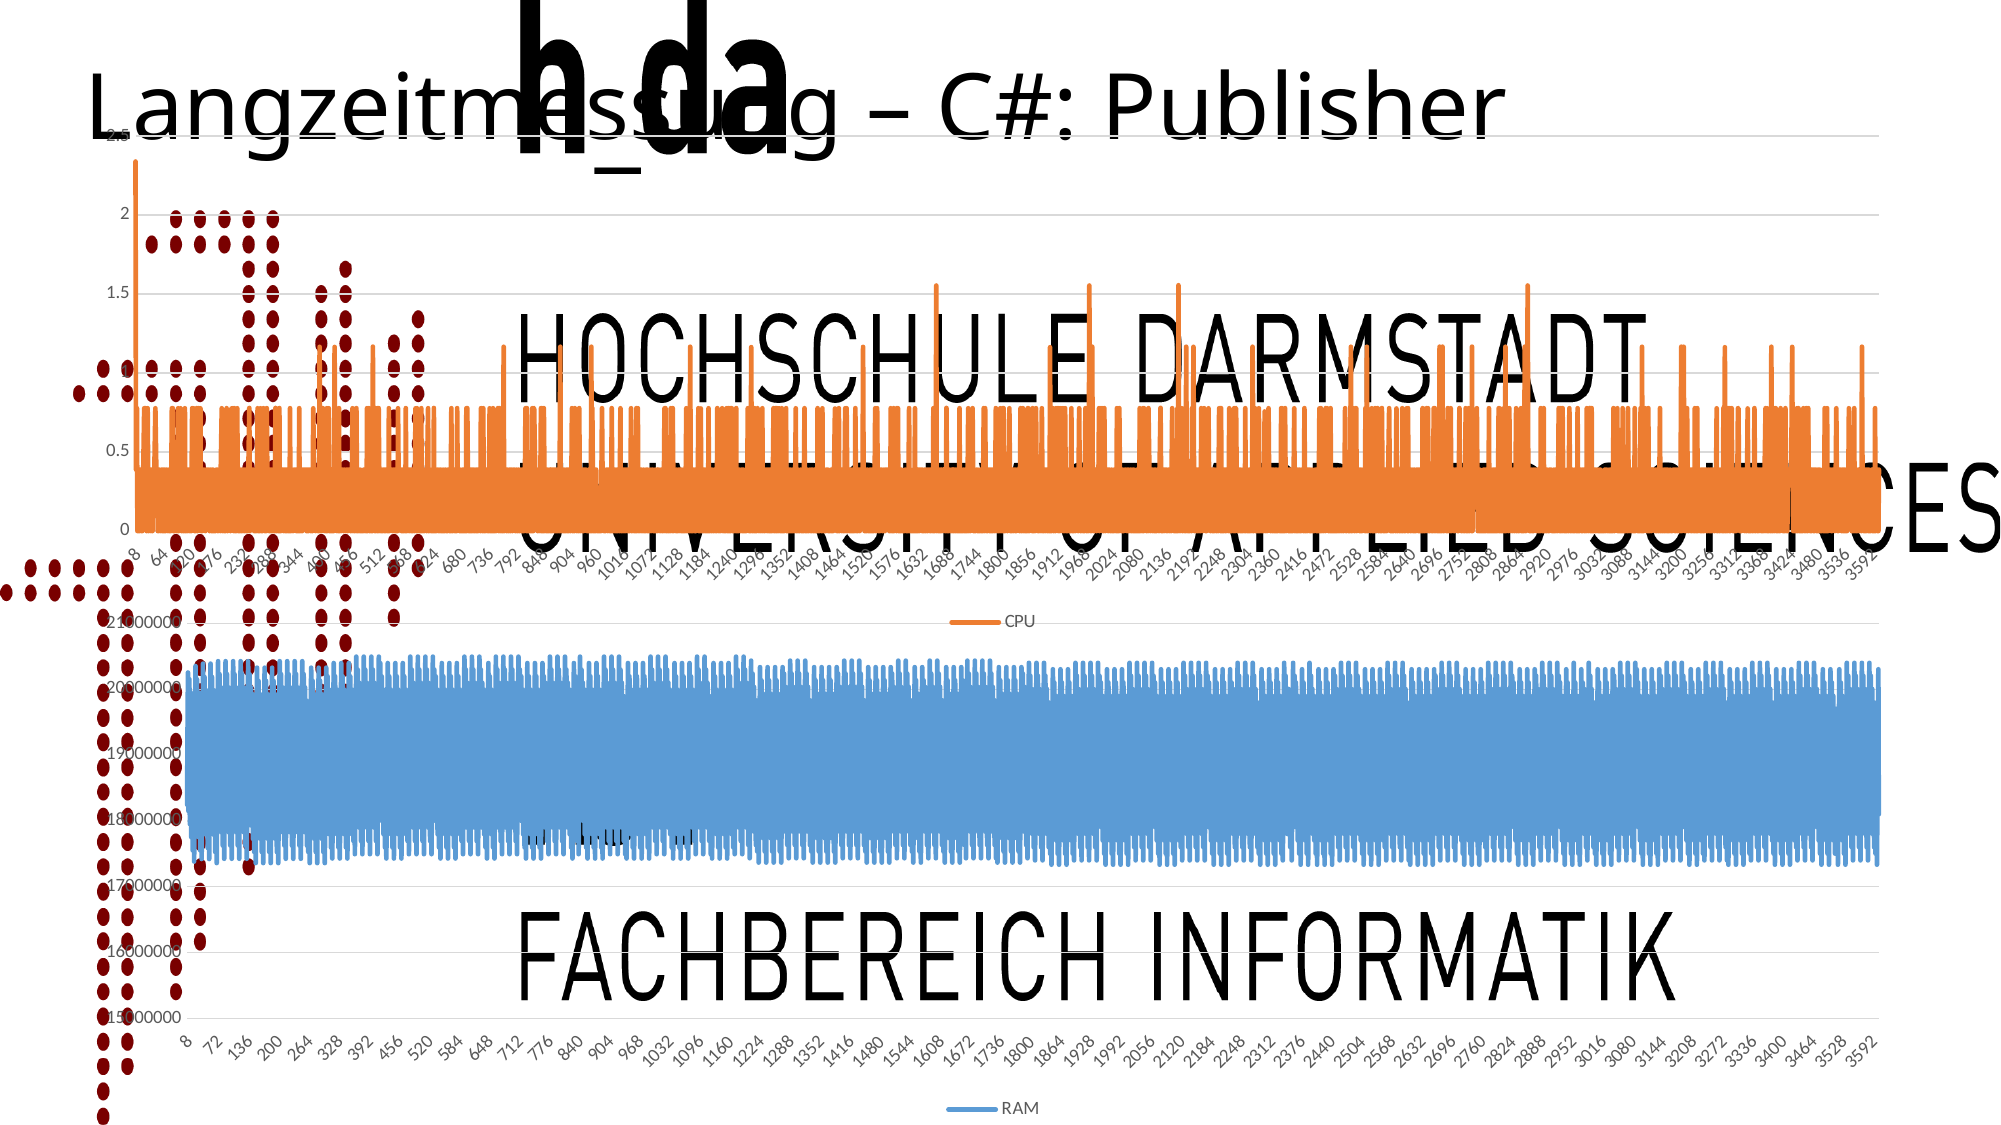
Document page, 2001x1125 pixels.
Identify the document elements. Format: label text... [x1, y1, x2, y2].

chart [69, 116, 1919, 1125]
title Langzeitmessung – C#: Publisher [69, 0, 1795, 116]
